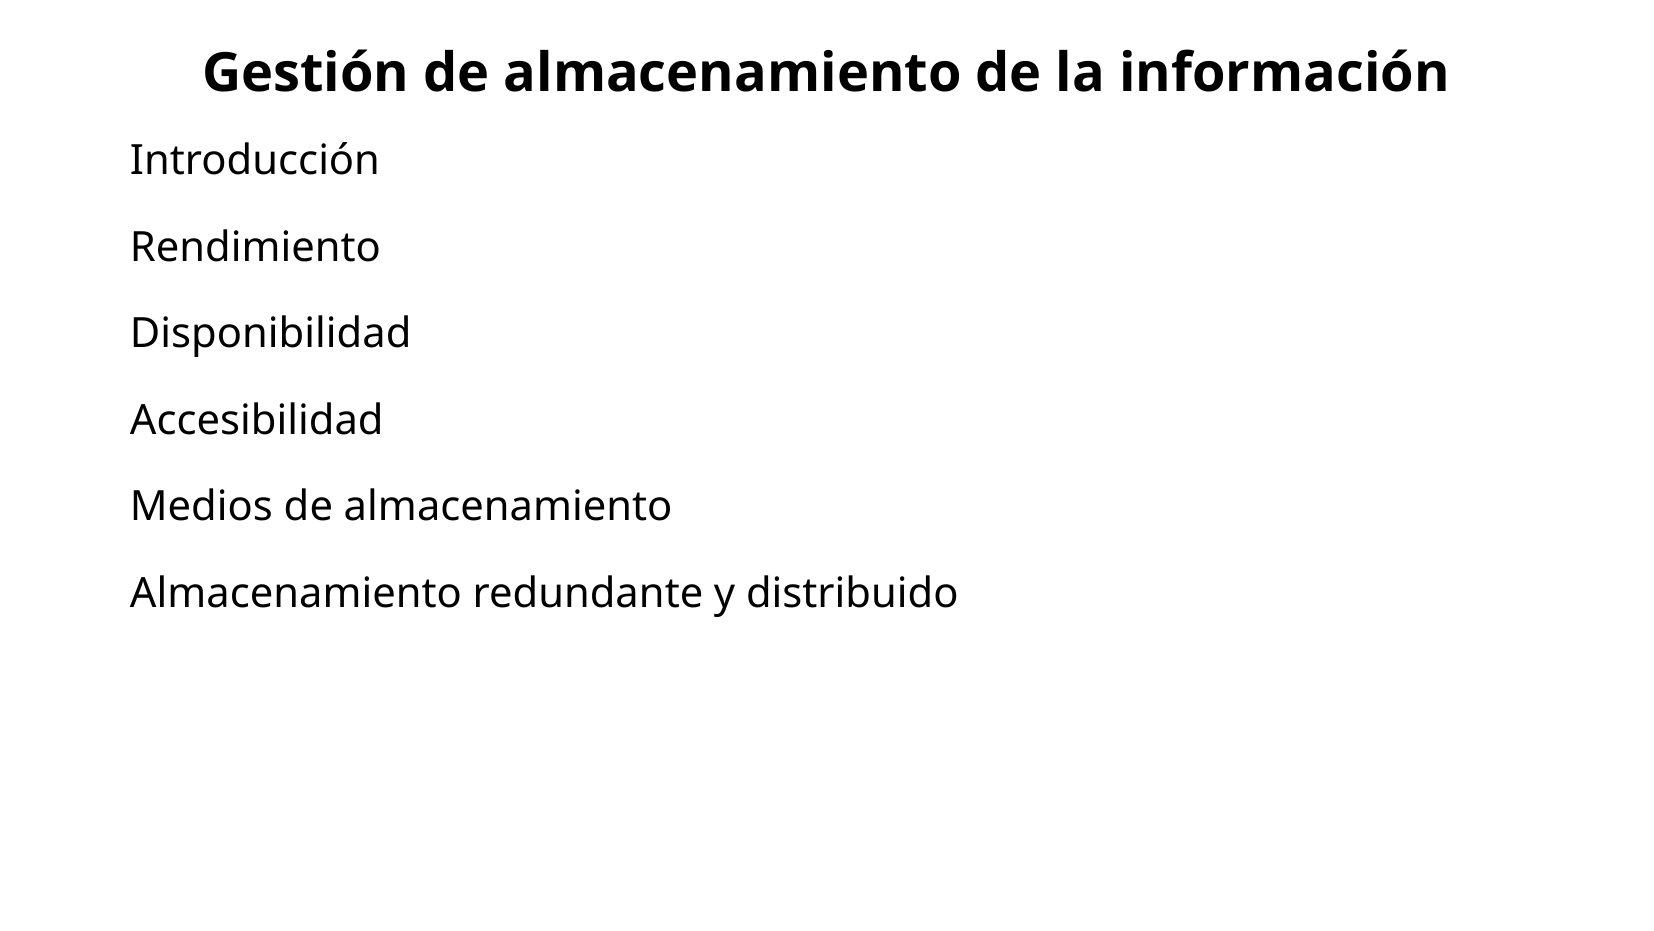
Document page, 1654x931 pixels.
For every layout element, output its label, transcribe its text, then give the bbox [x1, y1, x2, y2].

list Introducción Rendimiento Disponibilidad Accesibilidad Medios de almacenamiento Almacenamiento redundante y distribuido [129, 129, 1560, 875]
title Gestión de almacenamiento de la información [82, 23, 1571, 119]
